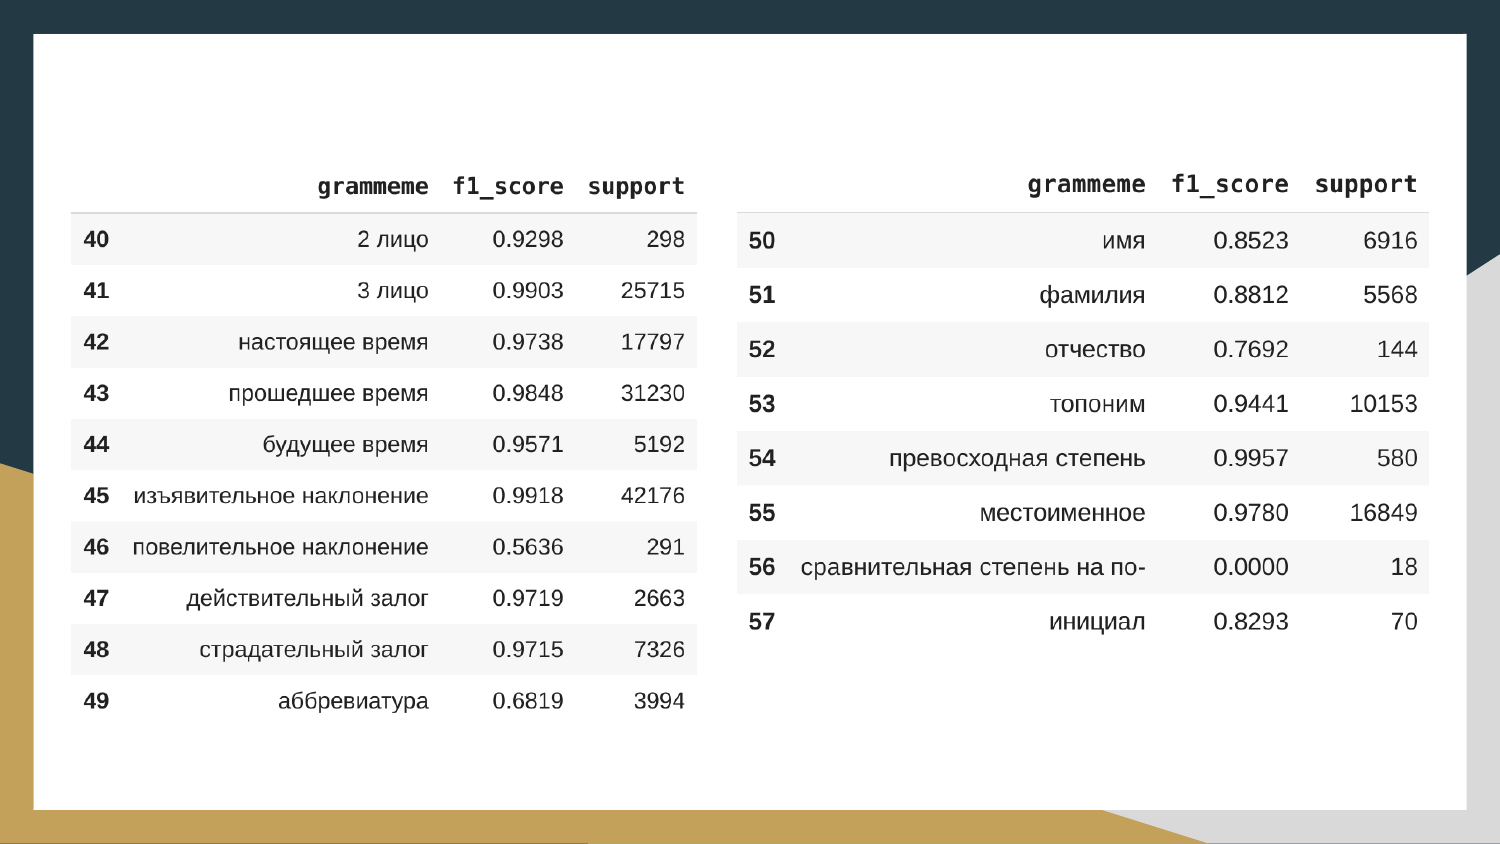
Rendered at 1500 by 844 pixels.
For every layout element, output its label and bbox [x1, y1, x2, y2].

picture [71, 153, 698, 732]
picture [737, 148, 1429, 651]
